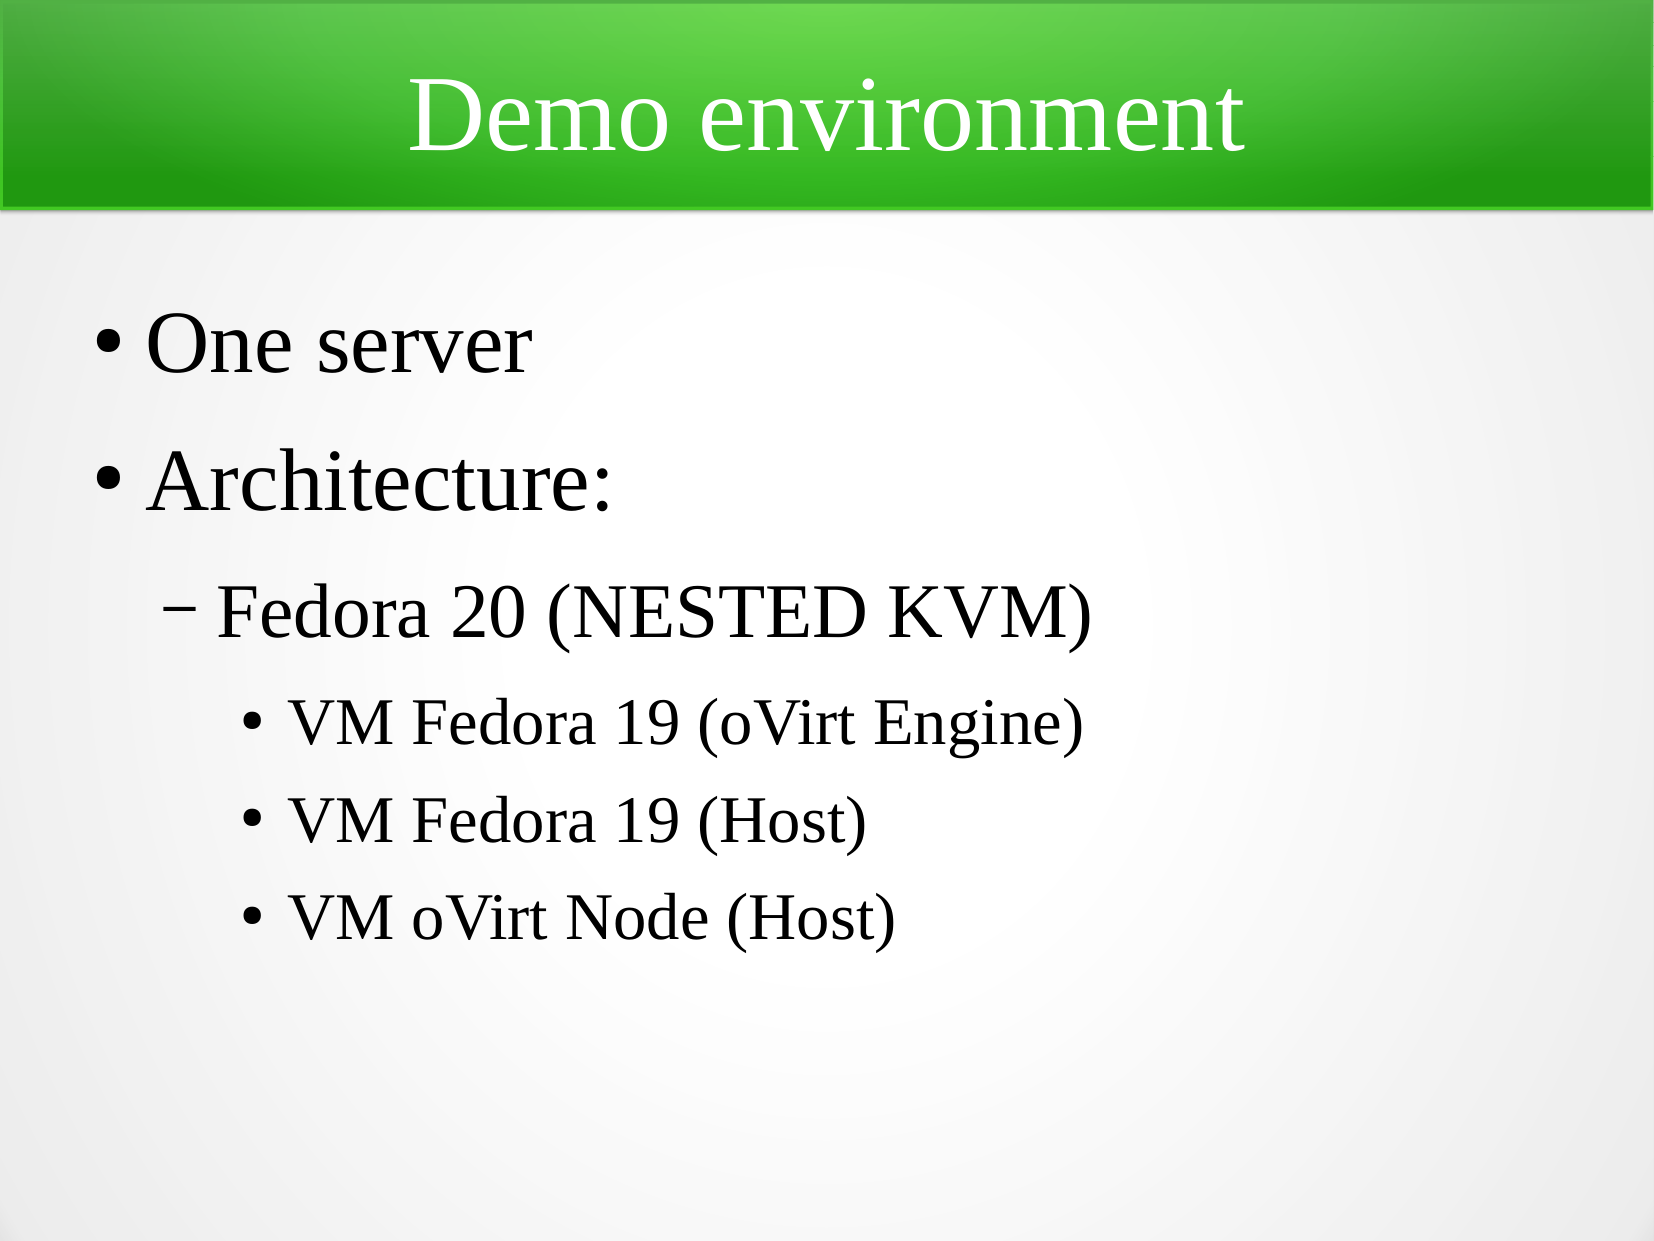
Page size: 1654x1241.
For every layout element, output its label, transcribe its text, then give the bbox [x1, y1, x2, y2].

title Demo environment [82, 49, 1571, 179]
list One server Architecture: Fedora 20 (NESTED KVM) VM Fedora 19 (oVirt Engine) VM Fedora 19 (Host) VM oVirt Node (Host) [75, 293, 1531, 1013]
